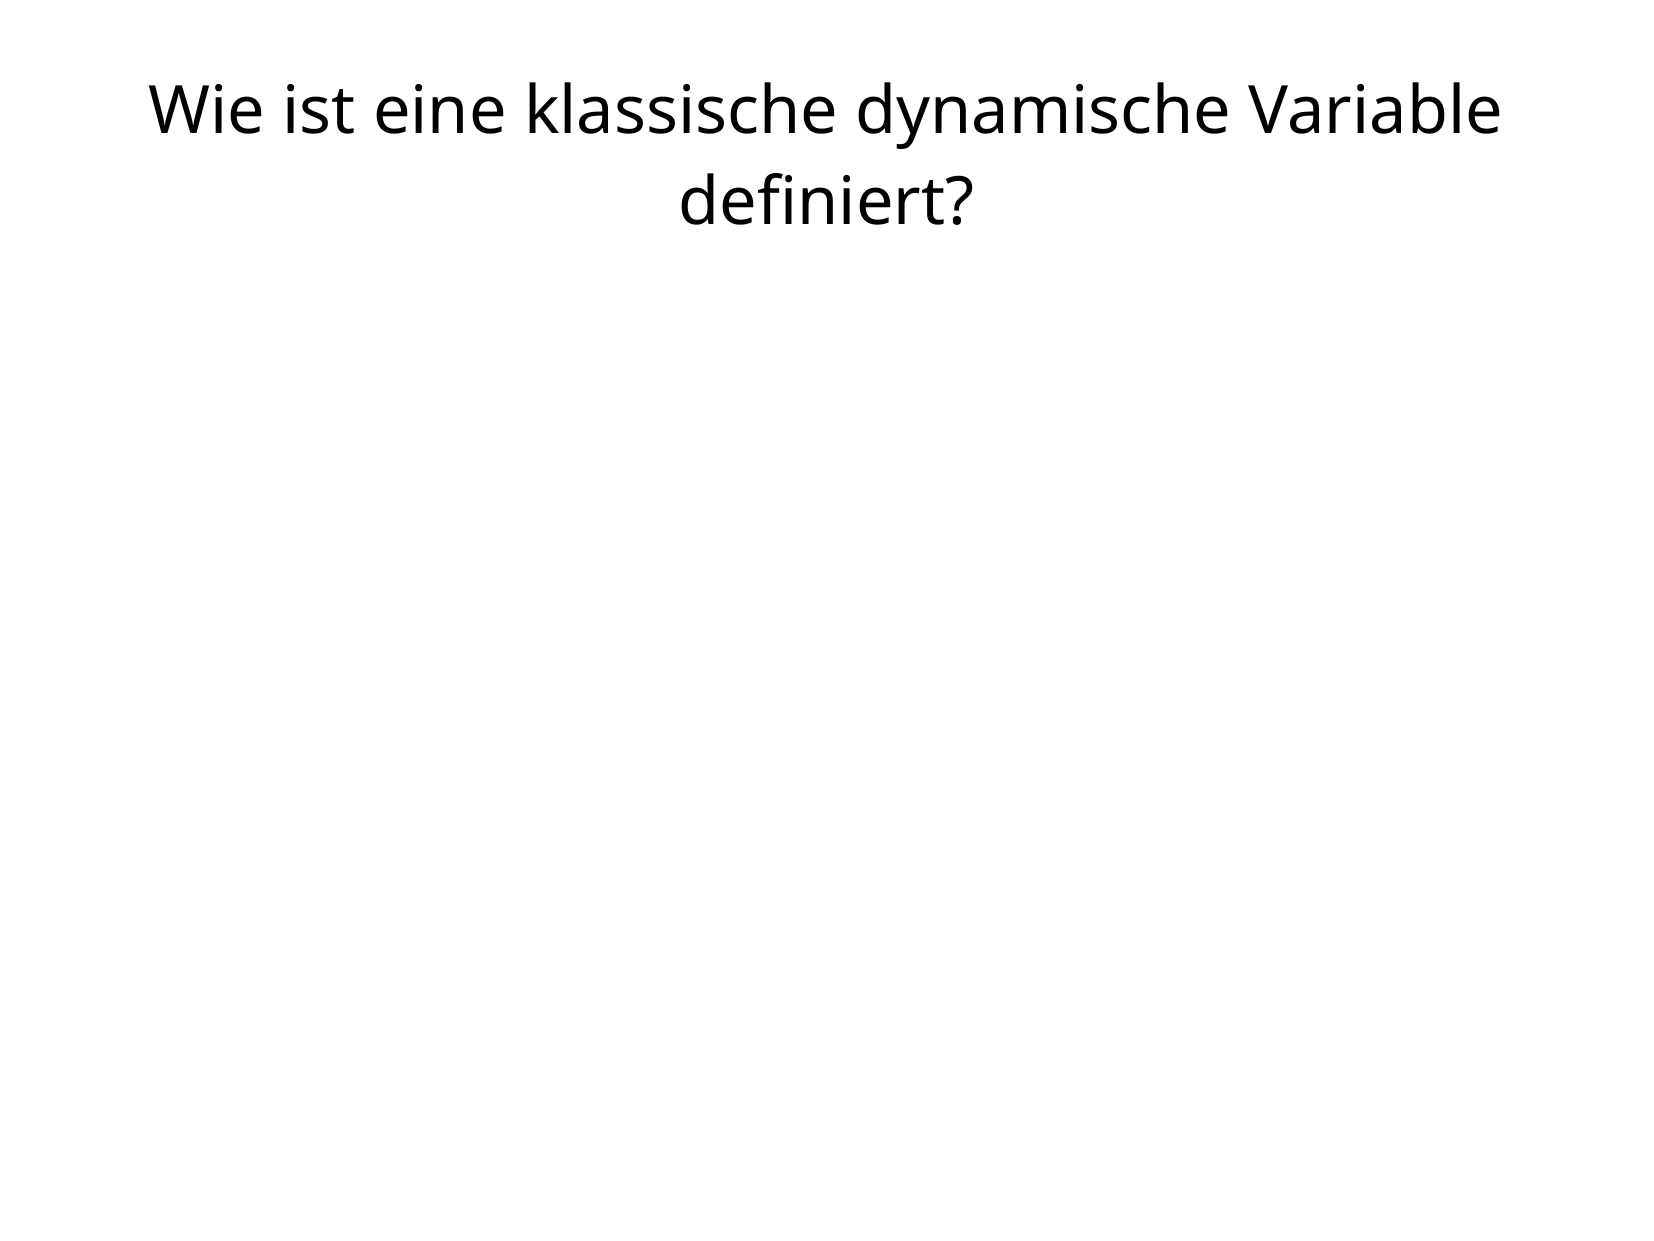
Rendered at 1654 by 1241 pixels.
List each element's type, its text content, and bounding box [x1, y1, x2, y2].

title Wie ist eine klassische dynamische Variable definiert? [82, 49, 1571, 257]
